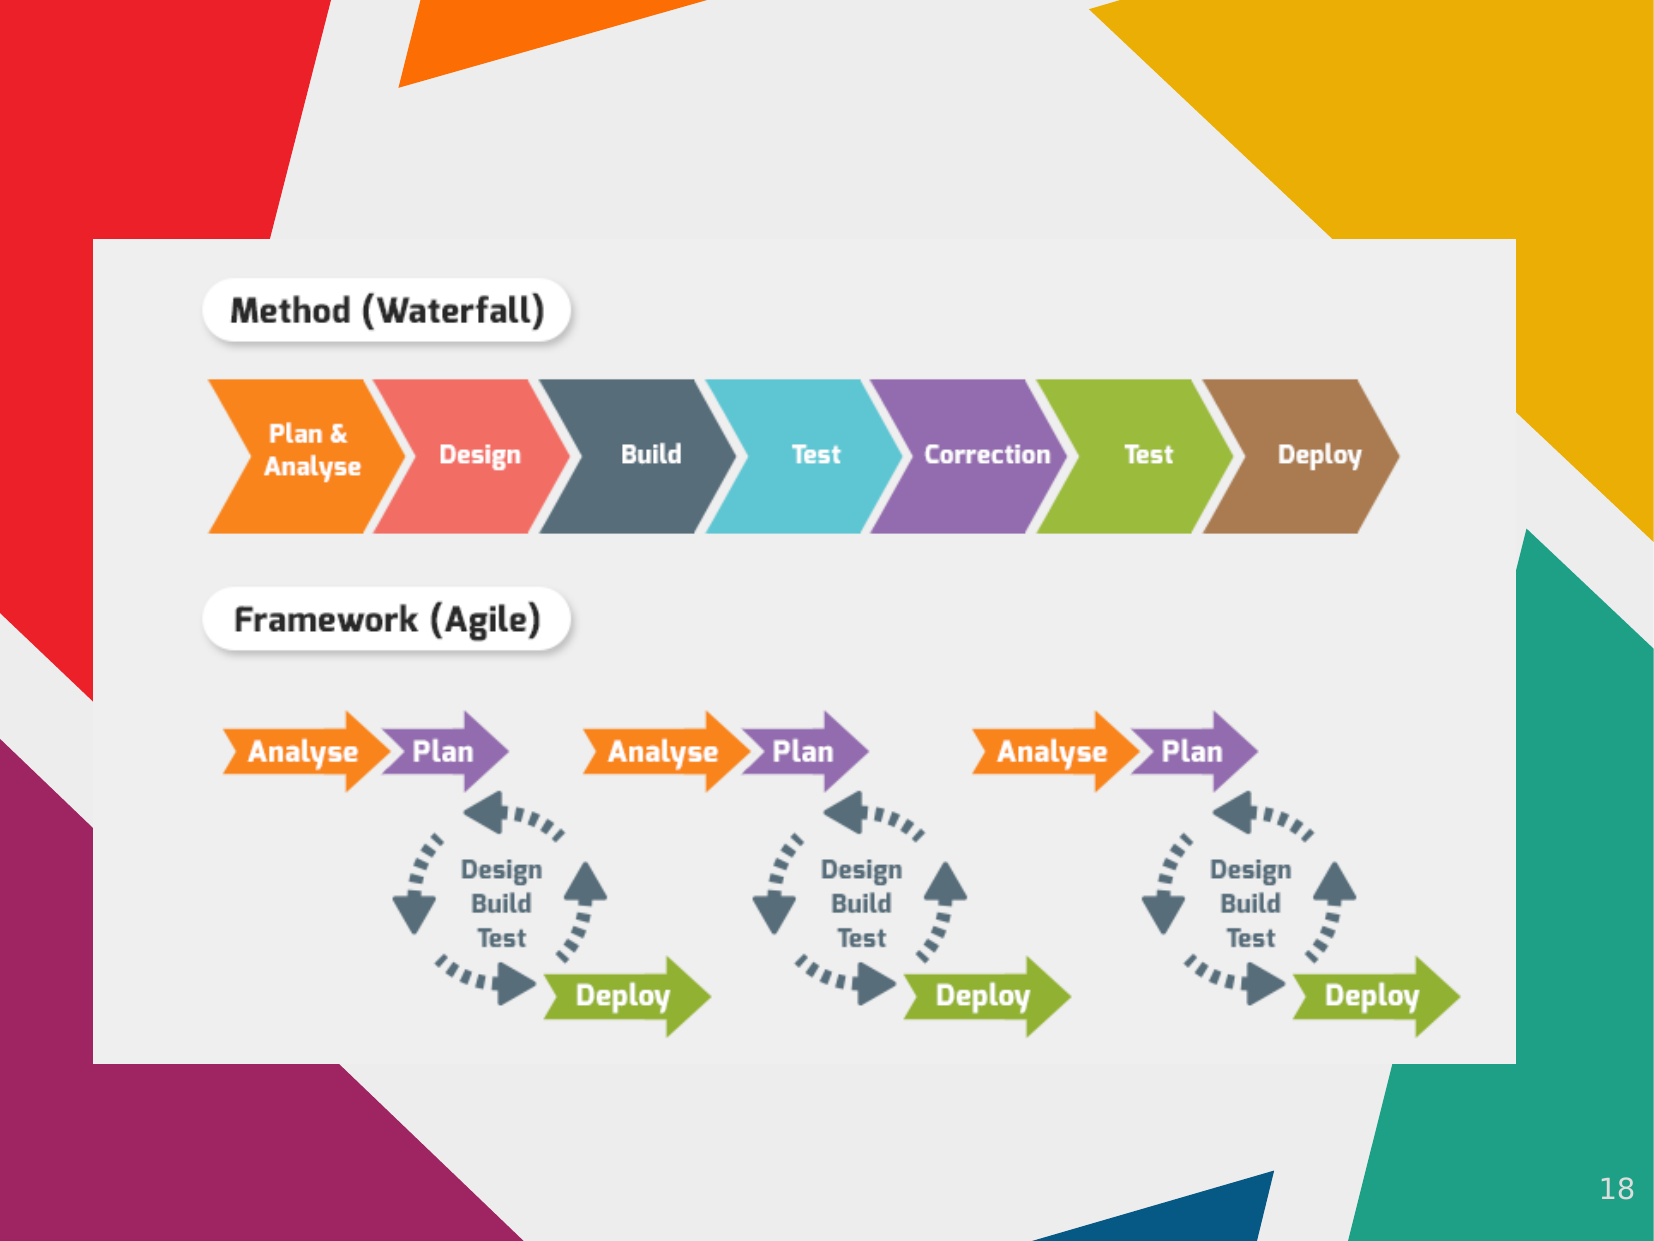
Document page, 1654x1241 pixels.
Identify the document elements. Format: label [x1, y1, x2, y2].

picture [93, 239, 1516, 1064]
